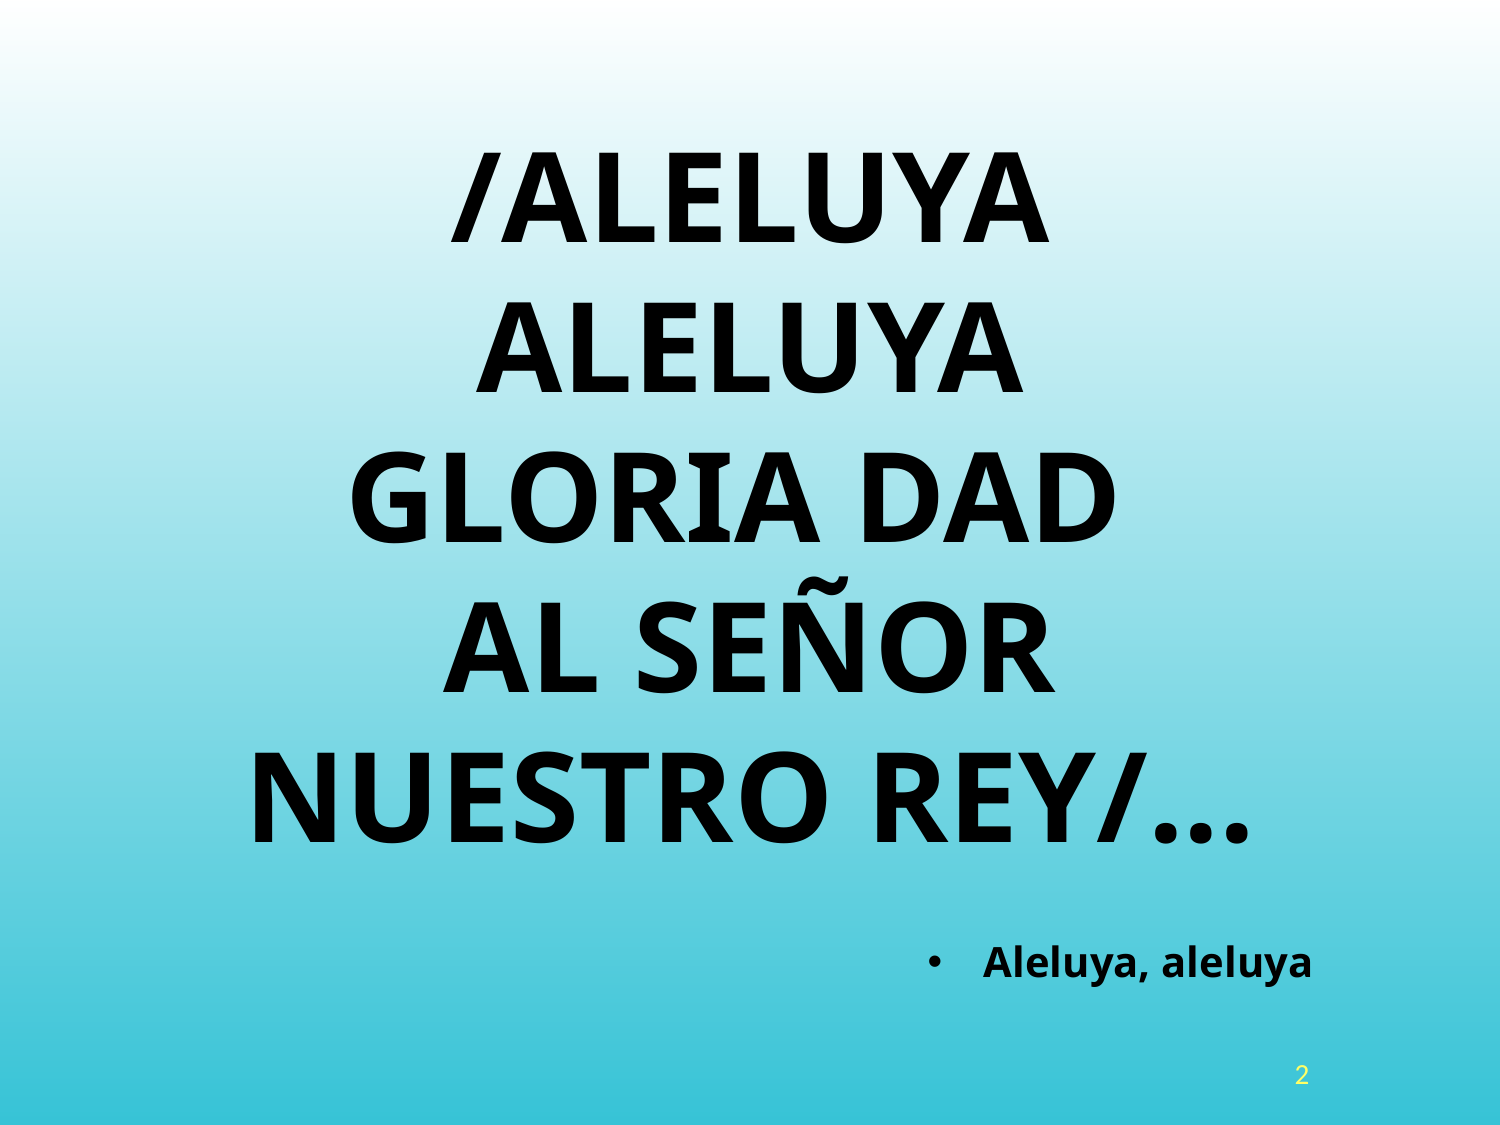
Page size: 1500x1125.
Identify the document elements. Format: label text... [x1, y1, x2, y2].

text_box <número> [974, 1042, 1325, 1103]
text_box Aleluya, aleluya [616, 928, 1329, 1012]
title /ALELUYA ALELUYA GLORIA DAD AL SEÑOR NUESTRO REY/... [75, 398, 1426, 587]
